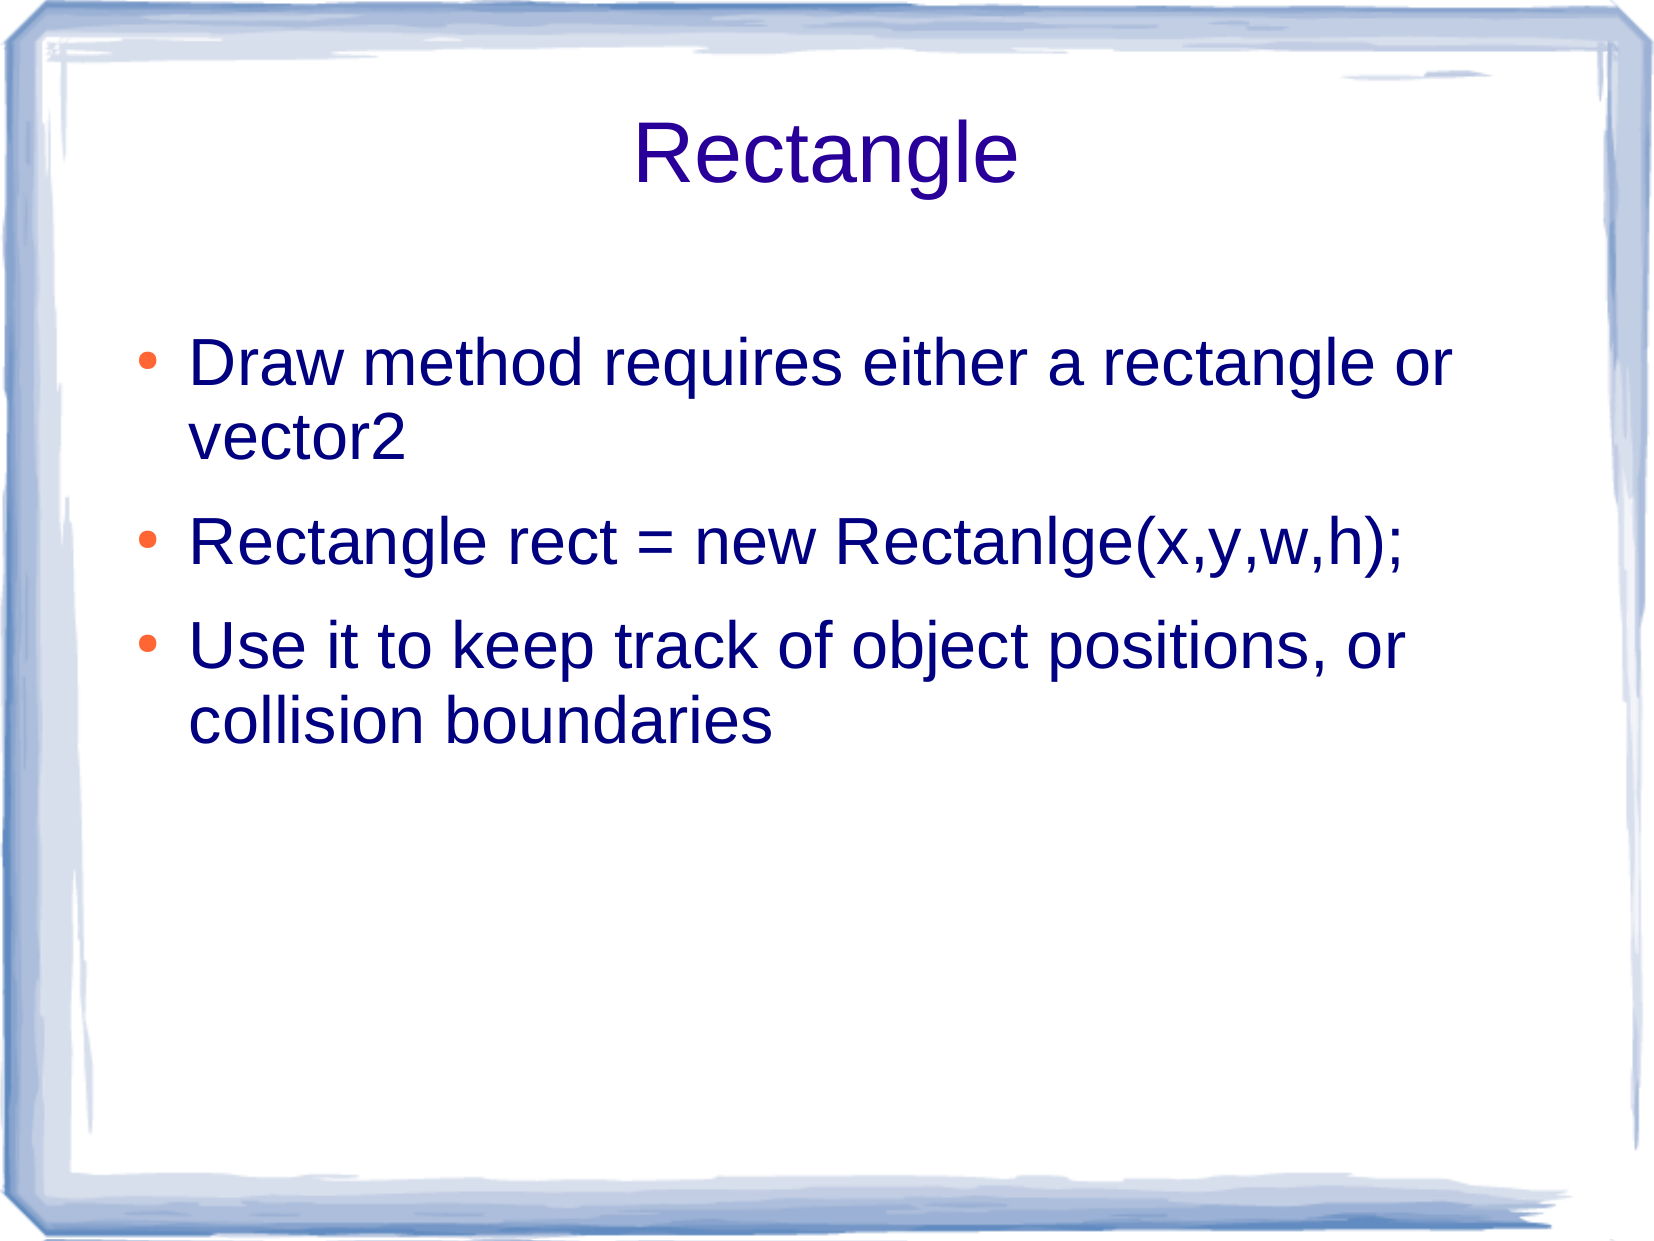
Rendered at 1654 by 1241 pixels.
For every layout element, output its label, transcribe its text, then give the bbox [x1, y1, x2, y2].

list Draw method requires either a rectangle or vector2 Rectangle rect = new Rectanlge(x,y,w,h); Use it to keep track of object positions, or collision boundaries [118, 324, 1571, 1004]
title Rectangle [82, 49, 1571, 257]
picture [0, 0, 1654, 1241]
